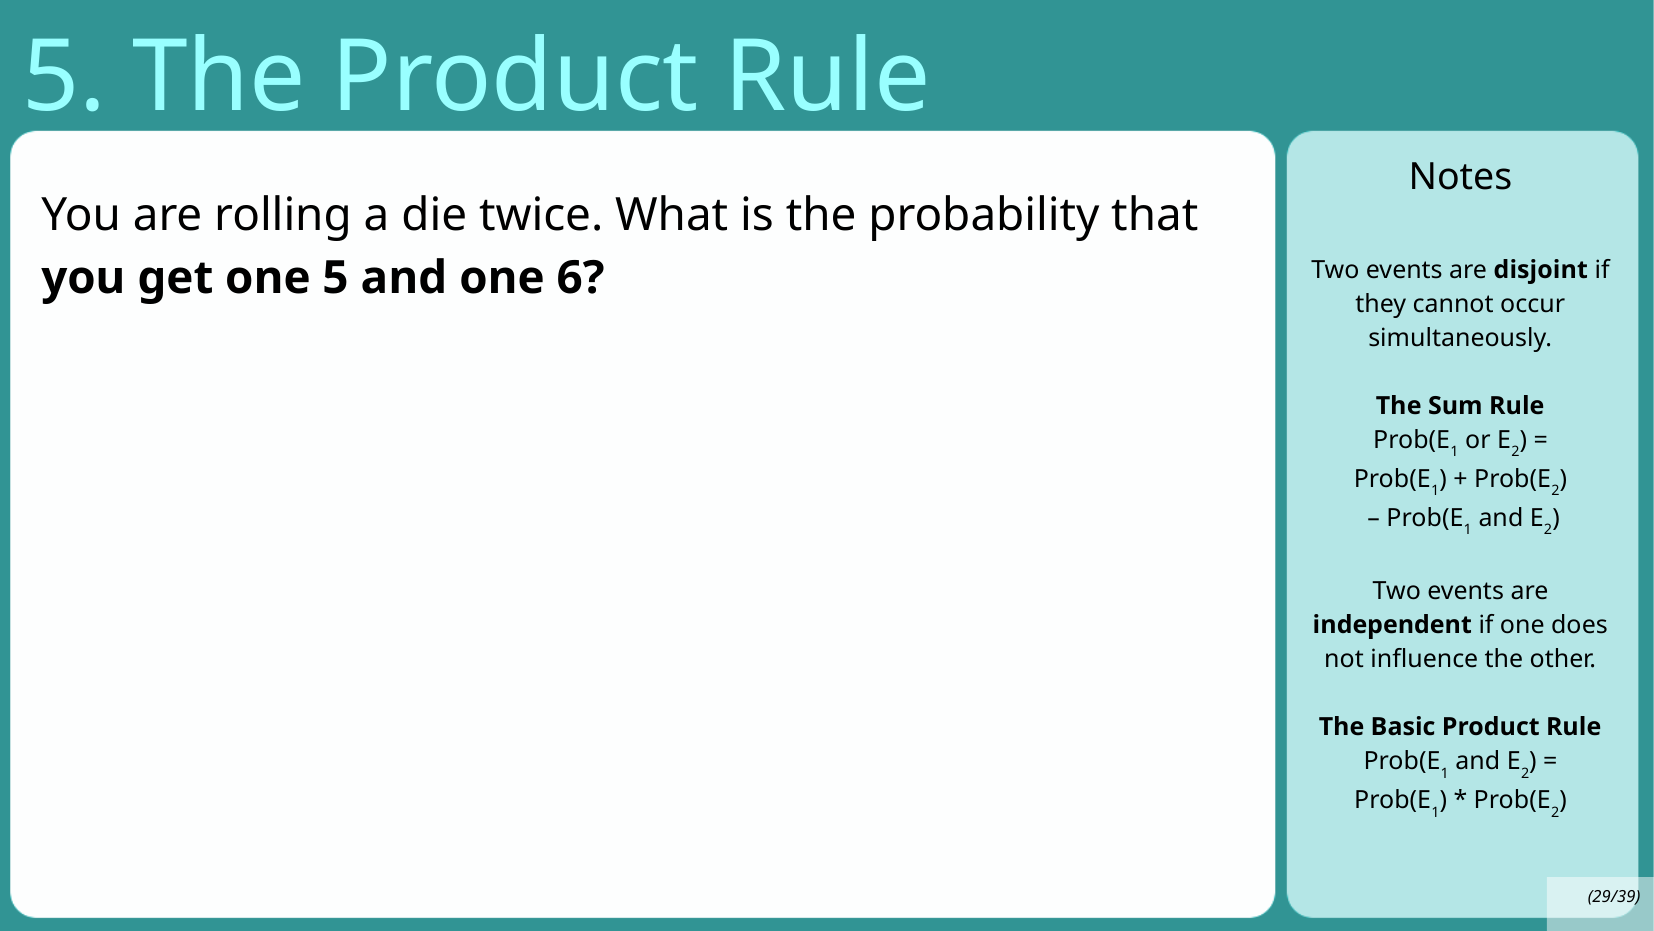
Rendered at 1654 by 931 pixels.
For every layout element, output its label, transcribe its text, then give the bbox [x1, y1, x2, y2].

title 5. The Product Rule [22, 13, 1511, 130]
text_box Notes Two events are disjoint if they cannot occur simultaneously. The Sum Rule Prob(E1 or E2) = Prob(E1) + Prob(E2) – Prob(E1 and E2) Two events are independent if one does not influence the other. The Basic Product Rule Prob(E1 and E2) = Prob(E1) * Prob(E2) [1290, 141, 1631, 720]
text_box (<number>/39) [1546, 877, 1654, 931]
text_box You are rolling a die twice. What is the probability that you get one 5 and one 6? [41, 181, 1210, 413]
picture [0, 0, 1654, 931]
